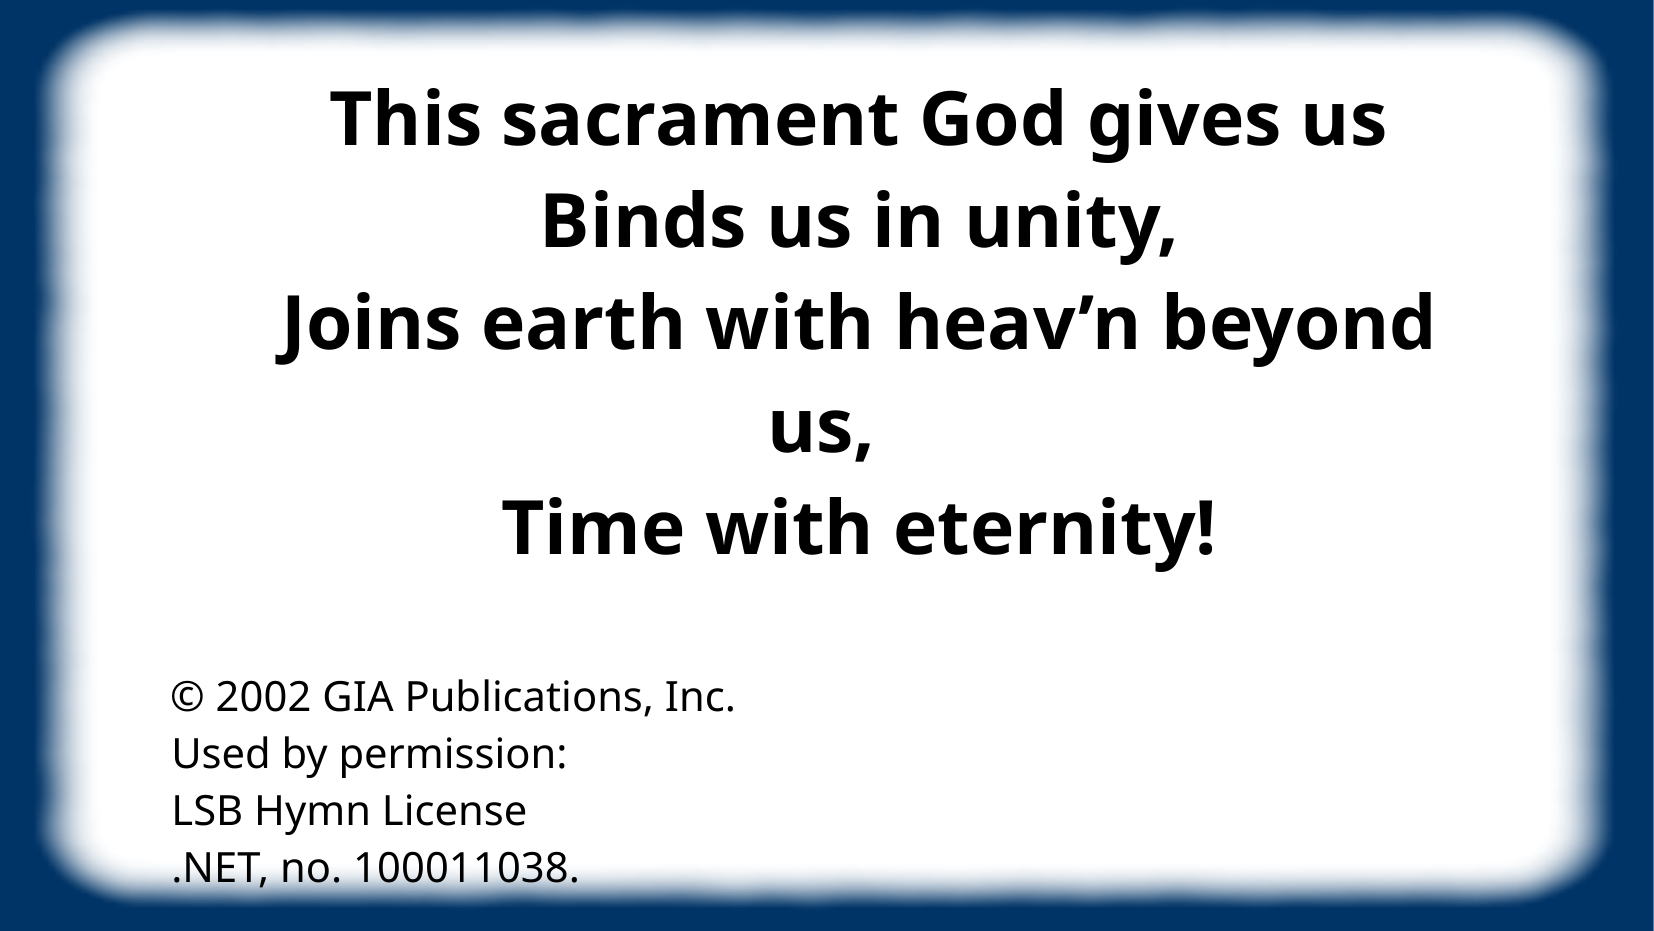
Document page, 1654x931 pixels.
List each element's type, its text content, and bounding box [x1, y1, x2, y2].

text_box This sacrament God gives us Binds us in unity, Joins earth with heav’n beyond us, Time with eternity! © 2002 GIA Publications, Inc. Used by permission: LSB Hymn License .NET, no. 100011038. [126, 57, 1516, 796]
picture [0, 0, 1654, 931]
